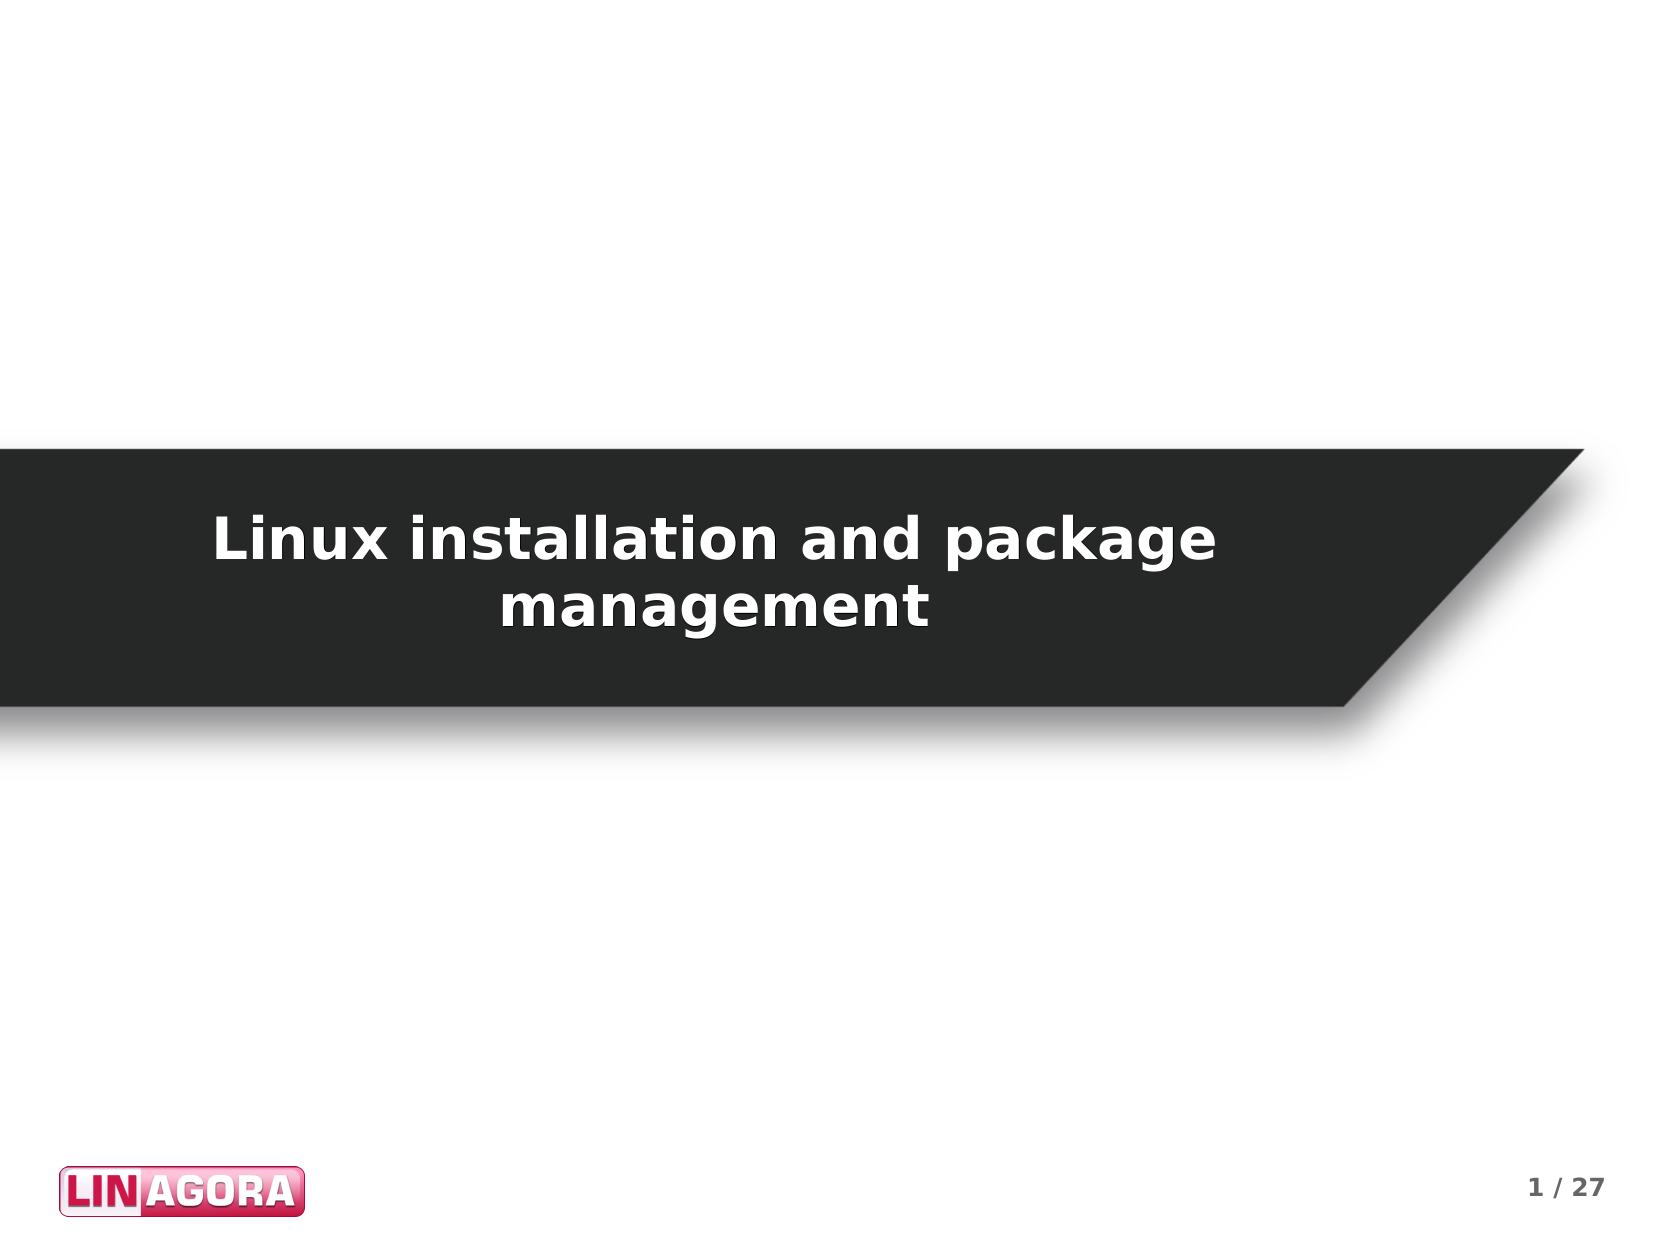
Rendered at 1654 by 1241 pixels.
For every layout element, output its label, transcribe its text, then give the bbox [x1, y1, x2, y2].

picture [59, 1166, 305, 1217]
picture [0, 416, 1630, 792]
title Linux installation and package management [82, 460, 1347, 686]
